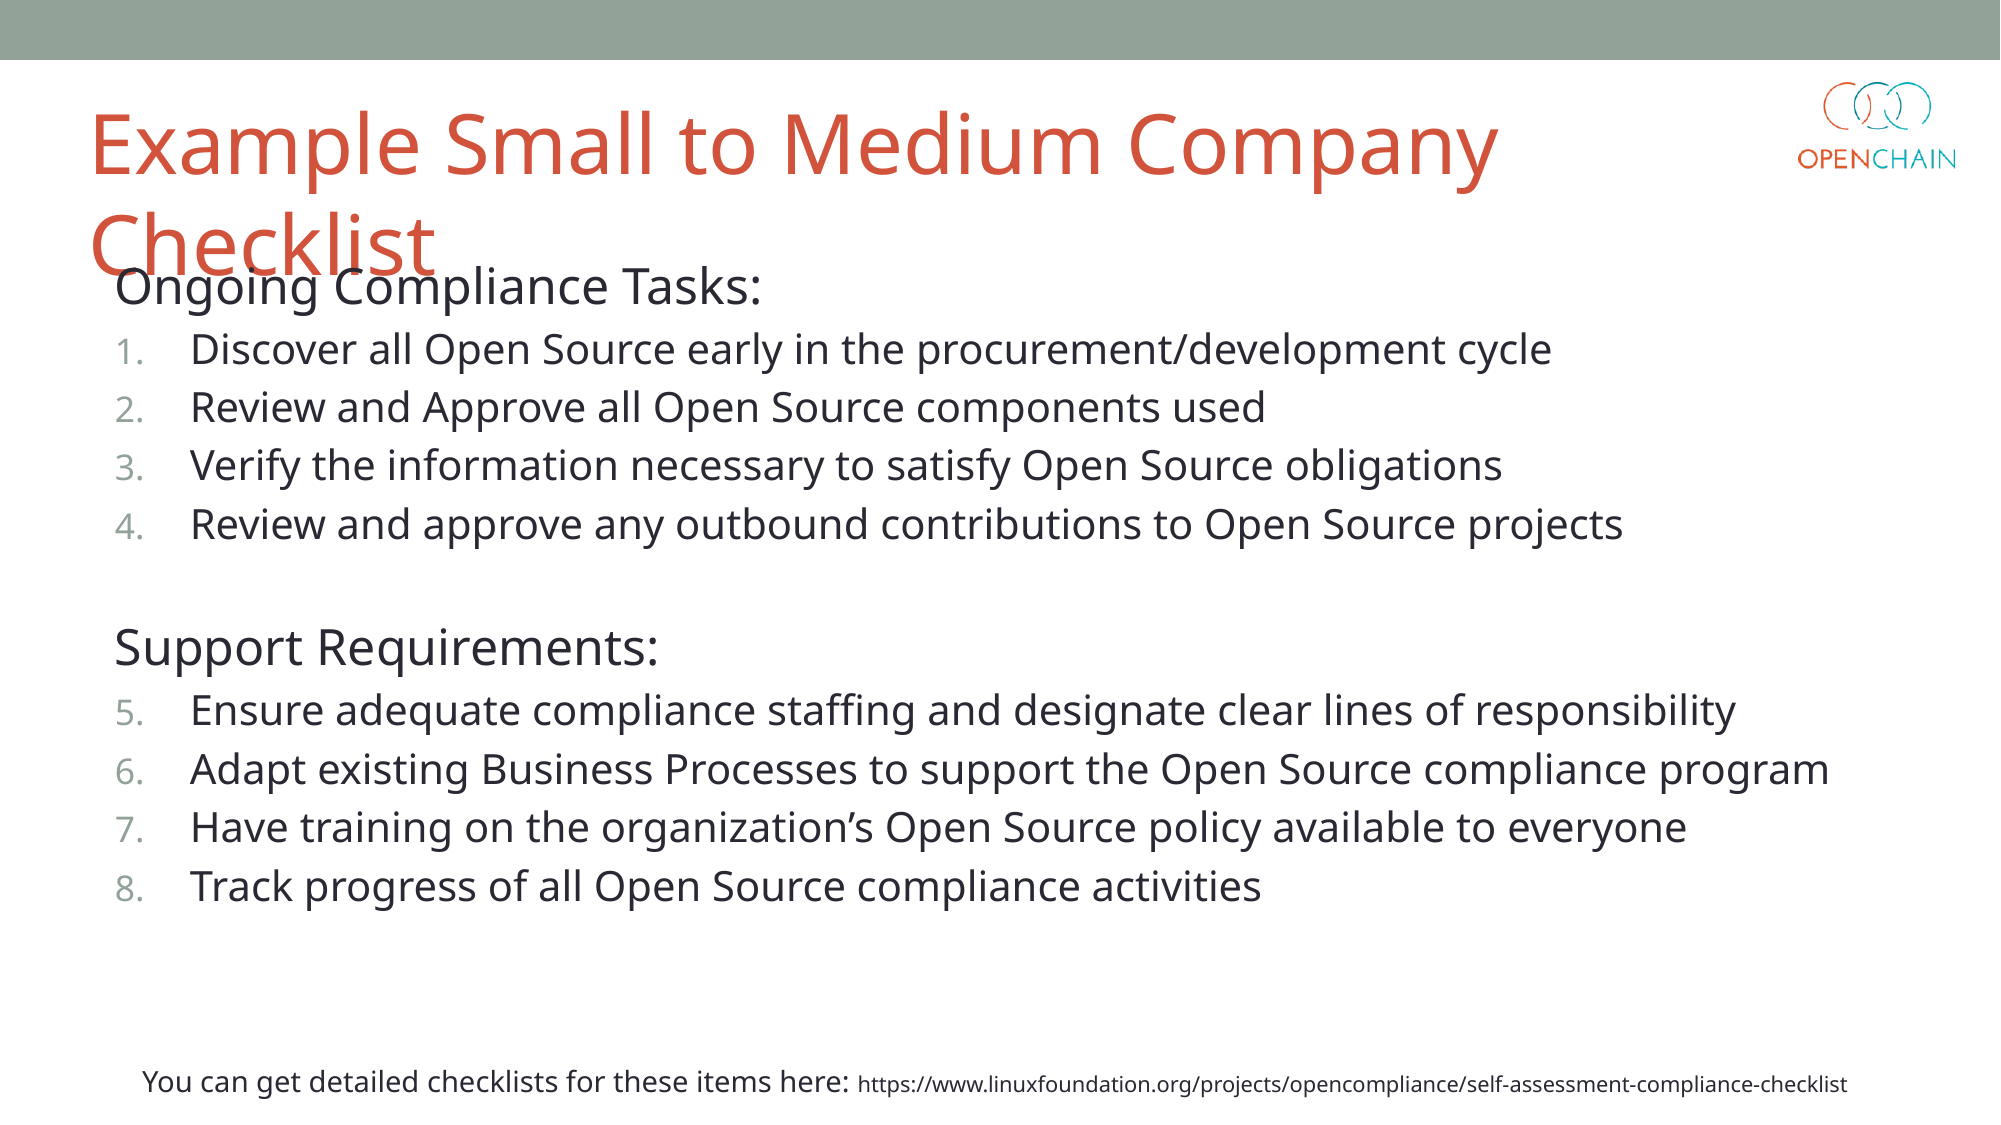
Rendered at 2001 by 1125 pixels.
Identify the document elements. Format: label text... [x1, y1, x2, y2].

text_box Example Small to Medium Company Checklist [73, 84, 1873, 247]
text_box You can get detailed checklists for these items here: https://www.linuxfoundation.org/projects/opencompliance/self-assessment-compliance-checklist [73, 1056, 1918, 1107]
text_box Ongoing Compliance Tasks: Discover all Open Source early in the procurement/development cycle Review and Approve all Open Source components used Verify the information necessary to satisfy Open Source obligations Review and approve any outbound contributions to Open Source projects Support Requirements: Ensure adequate compliance staffing and designate clear lines of responsibility Adapt existing Business Processes to support the Open Source compliance program Have training on the organization’s Open Source policy available to everyone Track progress of all Open Source compliance activities [100, 247, 1900, 1047]
